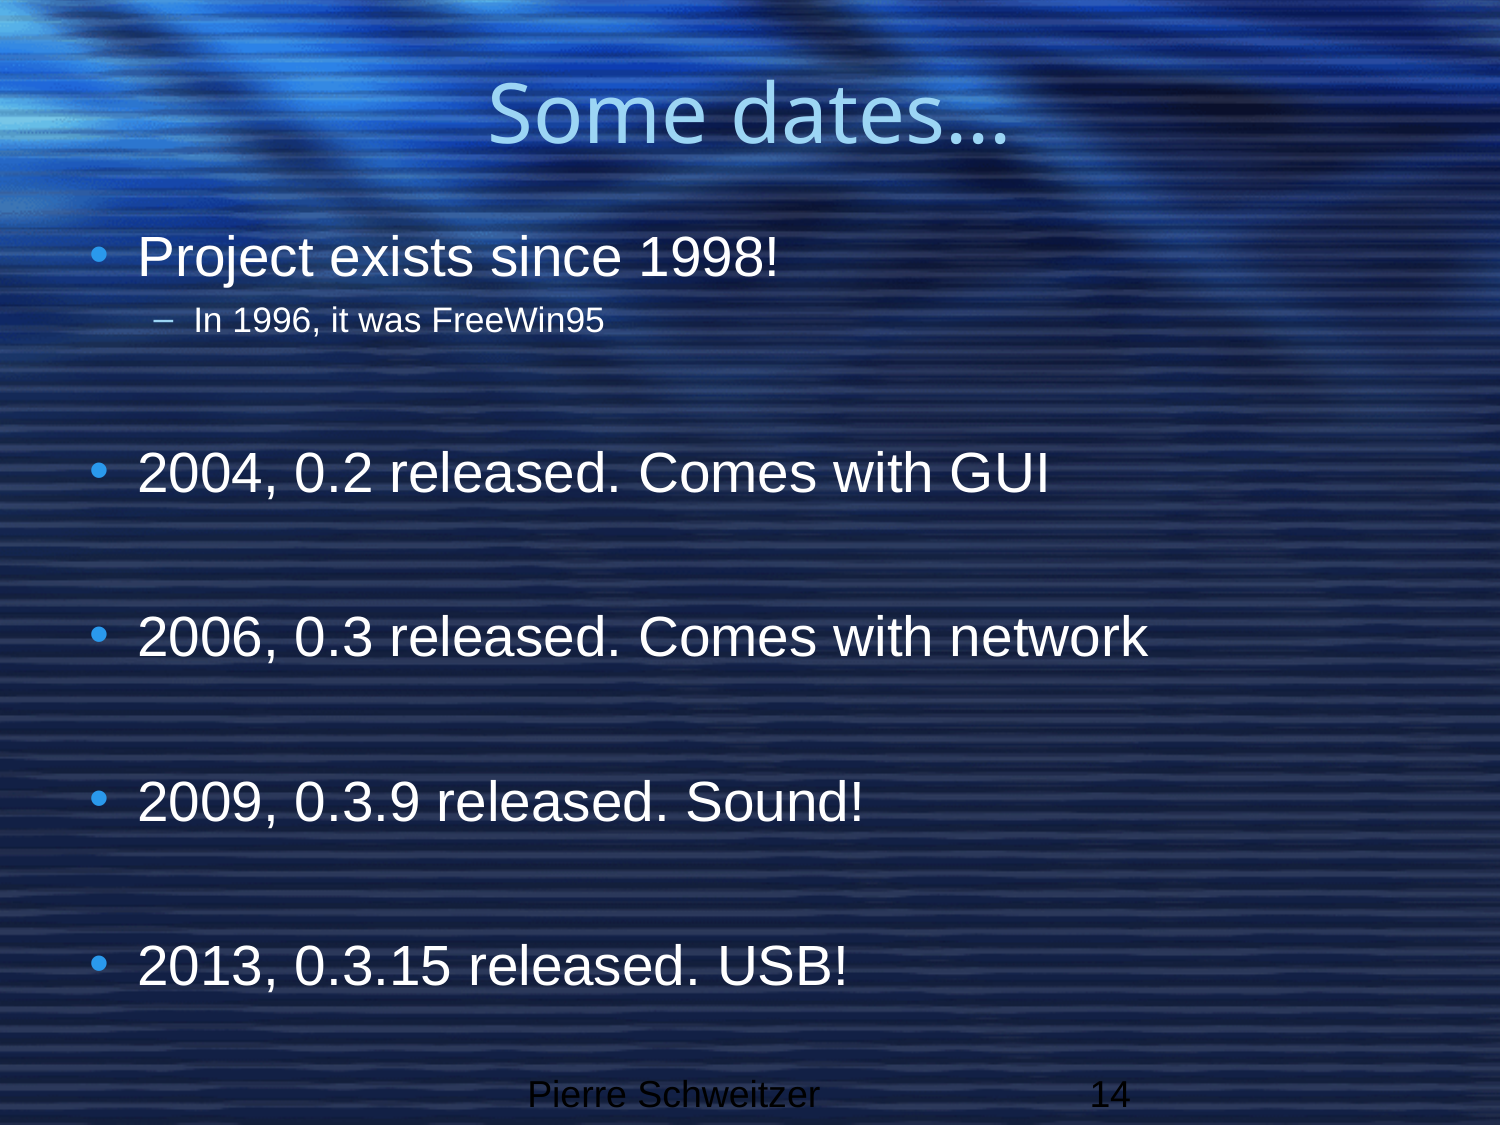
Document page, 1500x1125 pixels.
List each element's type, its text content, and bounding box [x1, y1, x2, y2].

picture [0, 0, 1500, 1125]
title Some dates... [75, 2, 1426, 212]
list Project exists since 1998! In 1996, it was FreeWin95 2004, 0.2 released. Comes with GUI 2006, 0.3 released. Comes with network 2009, 0.3.9 released. Sound! 2013, 0.3.15 released. USB! [75, 212, 1426, 1005]
